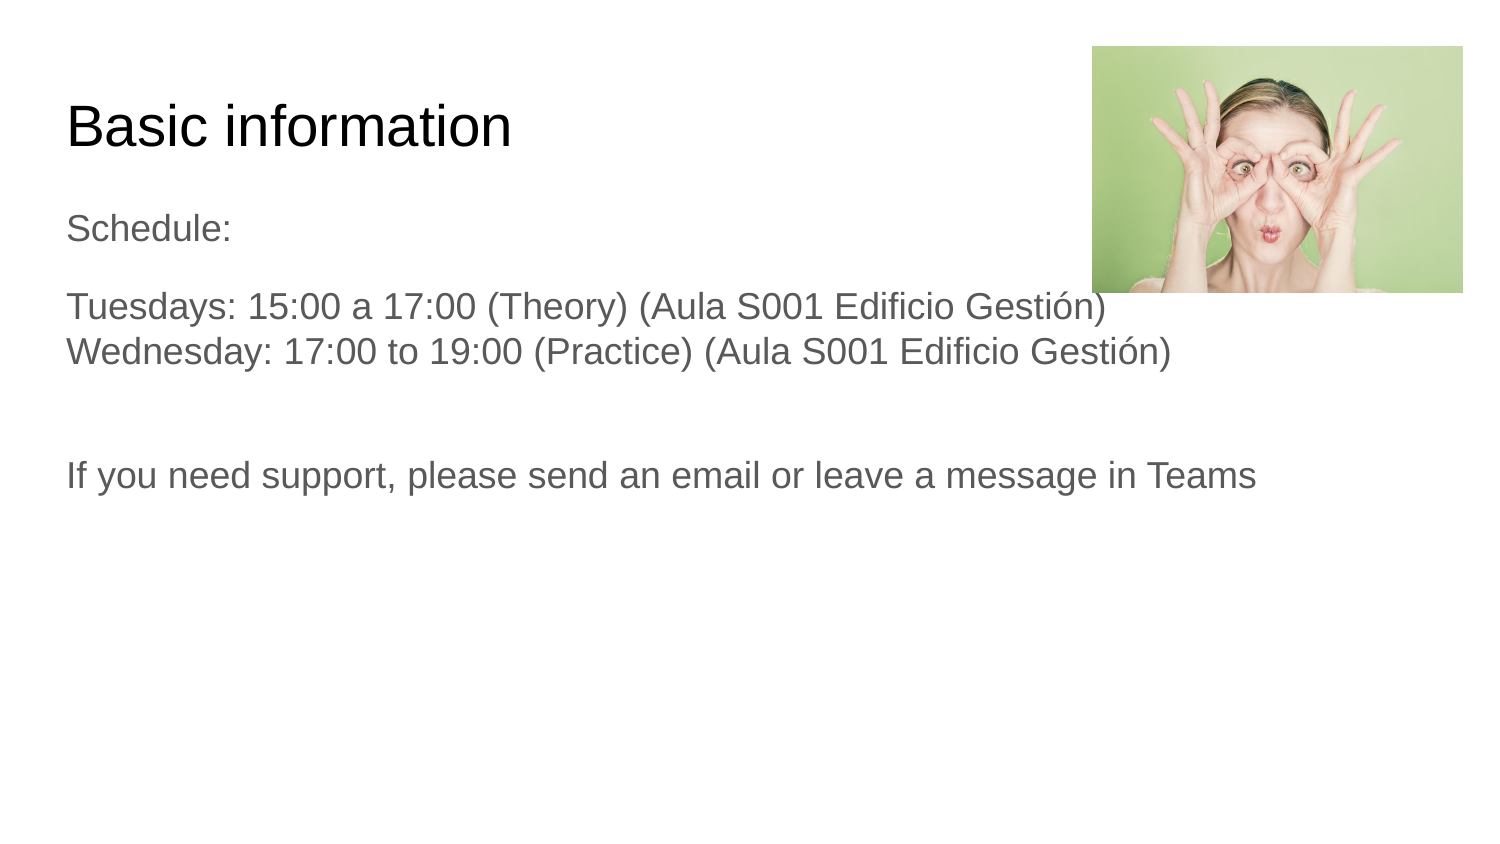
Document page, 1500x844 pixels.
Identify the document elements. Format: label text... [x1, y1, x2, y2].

list Schedule: Tuesdays: 15:00 a 17:00 (Theory) (Aula S001 Edificio Gestión) Wednesday: 17:00 to 19:00 (Practice) (Aula S001 Edificio Gestión) If you need support, please send an email or leave a message in Teams [51, 189, 1449, 571]
picture [1092, 46, 1463, 293]
title Basic information [51, 72, 1092, 167]
